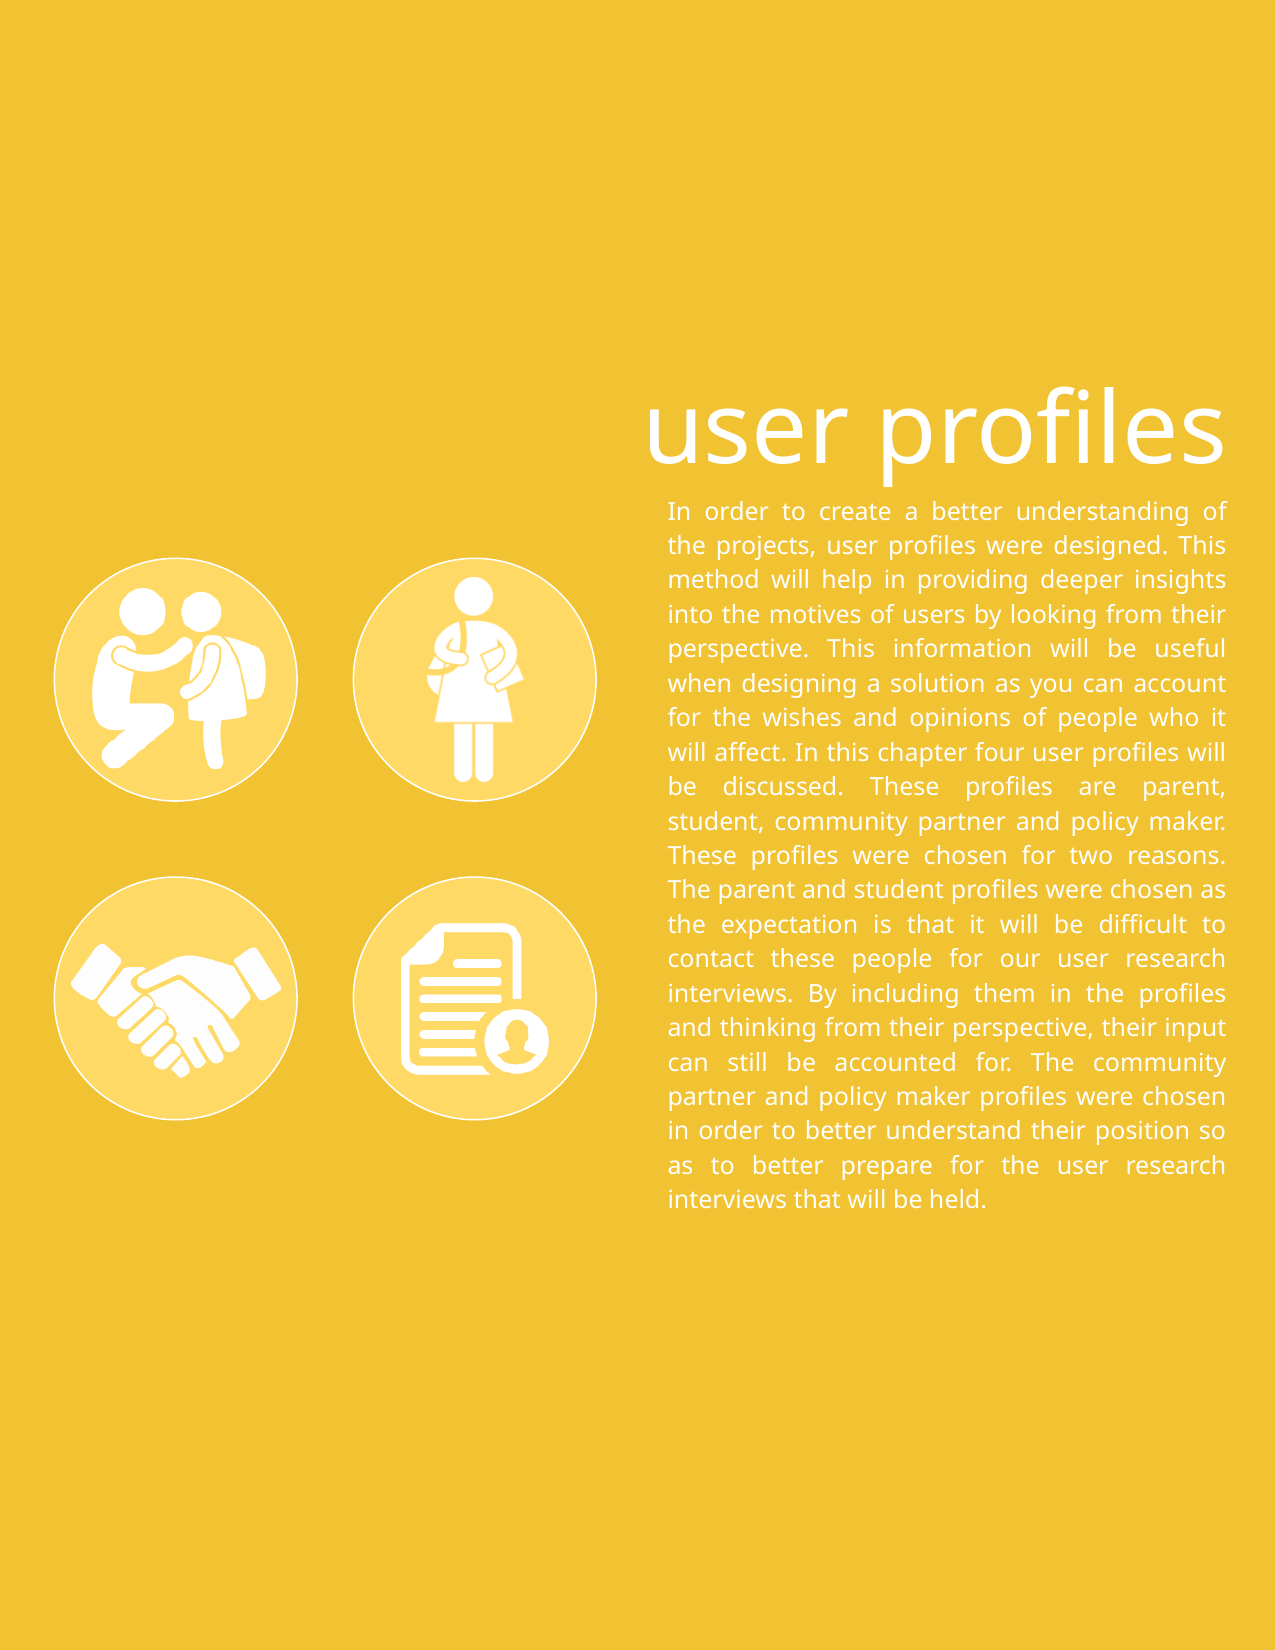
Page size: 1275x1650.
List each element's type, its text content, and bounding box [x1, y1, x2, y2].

text_box [96, 558, 256, 588]
text_box [563, 915, 597, 1082]
text_box [391, 877, 558, 910]
text_box [93, 769, 258, 802]
text_box [410, 558, 540, 577]
picture [373, 577, 578, 782]
subtitle user profiles [54, 330, 1243, 497]
picture [71, 944, 281, 1078]
text_box [54, 595, 88, 764]
picture [386, 910, 563, 1087]
picture [88, 588, 269, 769]
text_box [84, 1078, 268, 1120]
text_box [409, 782, 540, 802]
text_box [353, 915, 386, 1082]
text_box [578, 615, 597, 744]
text_box [353, 613, 373, 746]
text_box [54, 877, 298, 1060]
text_box [269, 602, 298, 758]
text_box [391, 1087, 558, 1120]
text_box In order to create a better understanding of the projects, user profiles were designed. This method will help in providing deeper insights into the motives of users by looking from their perspective. This information will be useful when designing a solution as you can account for the wishes and opinions of people who it will affect. In this chapter four user profiles will be discussed. These profiles are parent, student, community partner and policy maker. These profiles were chosen for two reasons. The parent and student profiles were chosen as the expectation is that it will be difficult to contact these people for our user research interviews. By including them in the profiles and thinking from their perspective, their input can still be accounted for. The community partner and policy maker profiles were chosen in order to better understand their position so as to better prepare for the user research interviews that will be held. [652, 497, 1243, 1061]
